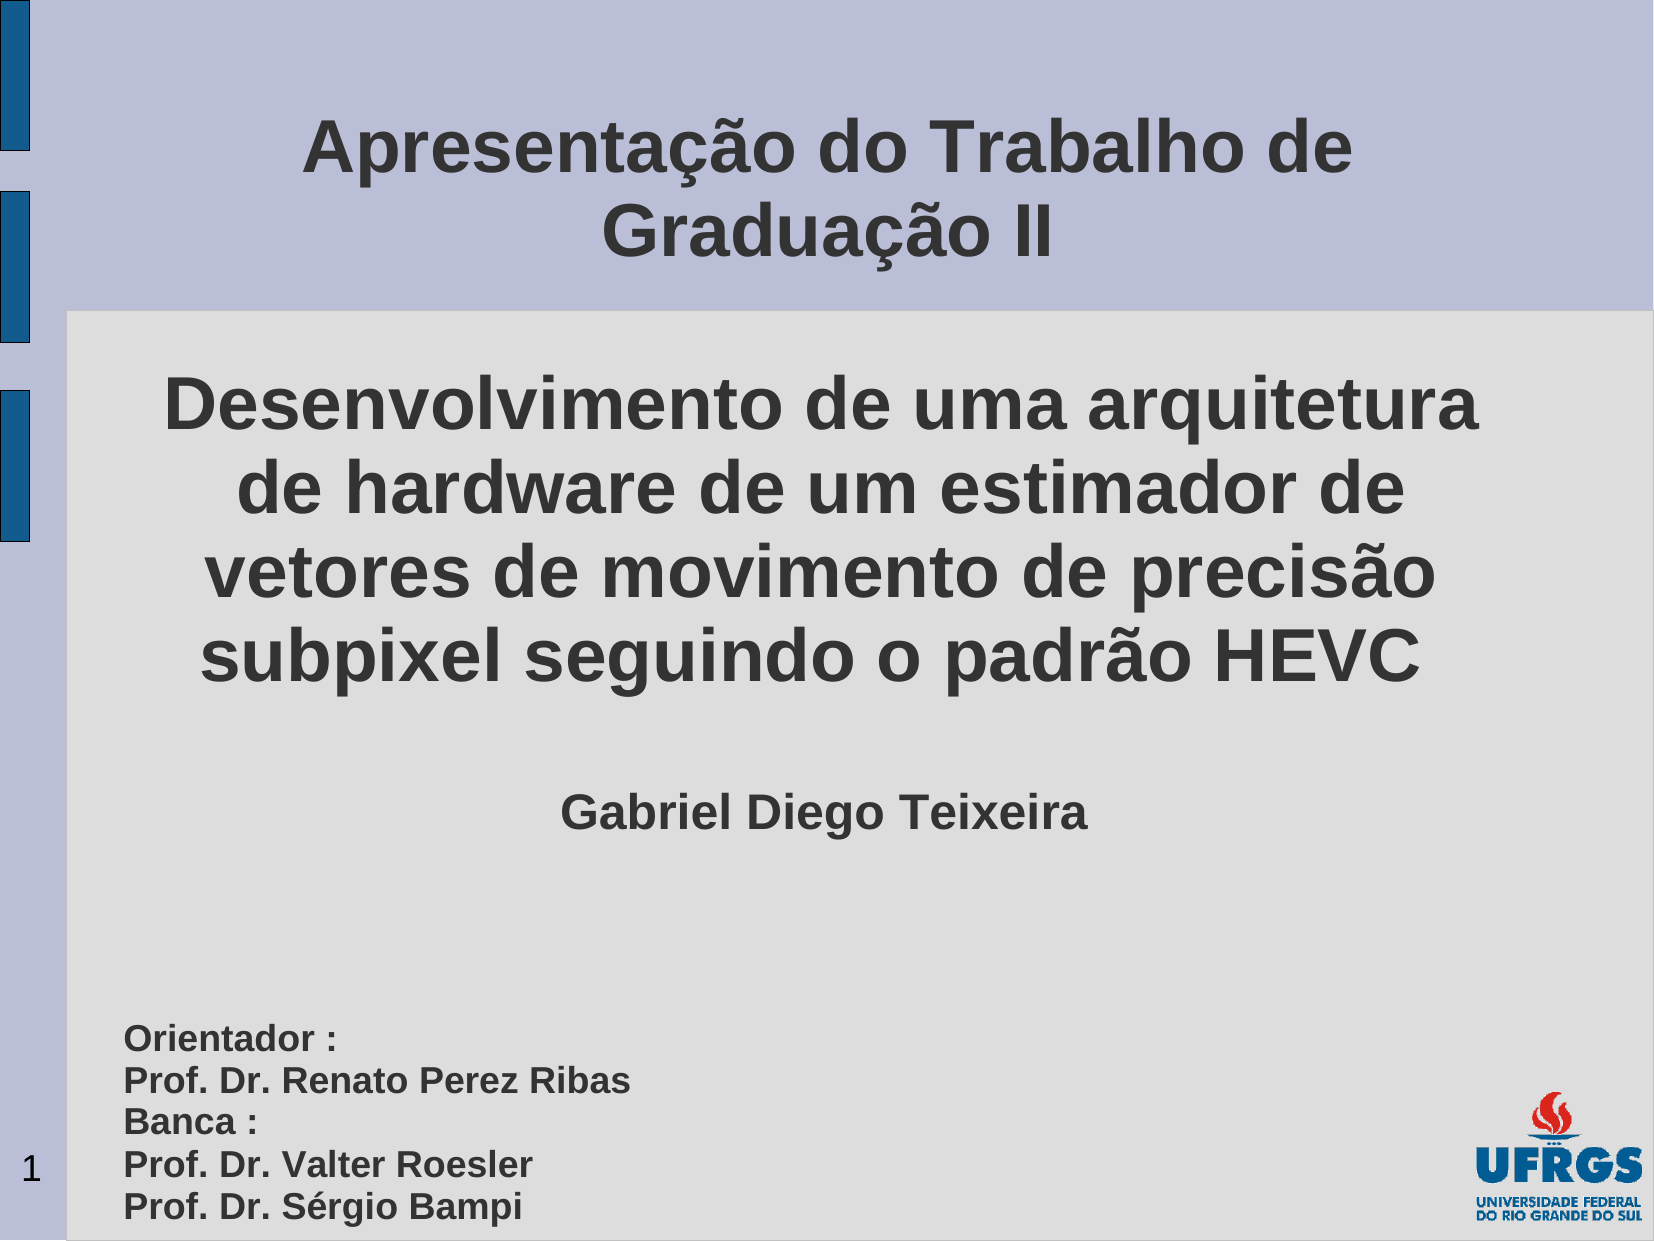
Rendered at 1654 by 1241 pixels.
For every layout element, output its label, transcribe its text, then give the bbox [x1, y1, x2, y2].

title Apresentação do Trabalho de Graduação II [121, 84, 1534, 293]
title Gabriel Diego Teixeira [118, 738, 1531, 887]
title Orientador : Prof. Dr. Renato Perez Ribas Banca : Prof. Dr. Valter Roesler Prof. Dr. Sérgio Bampi [123, 1017, 680, 1228]
title Desenvolvimento de uma arquitetura de hardware de um estimador de vetores de movimento de precisão subpixel seguindo o padrão HEVC [115, 361, 1528, 698]
picture [1476, 1092, 1642, 1221]
